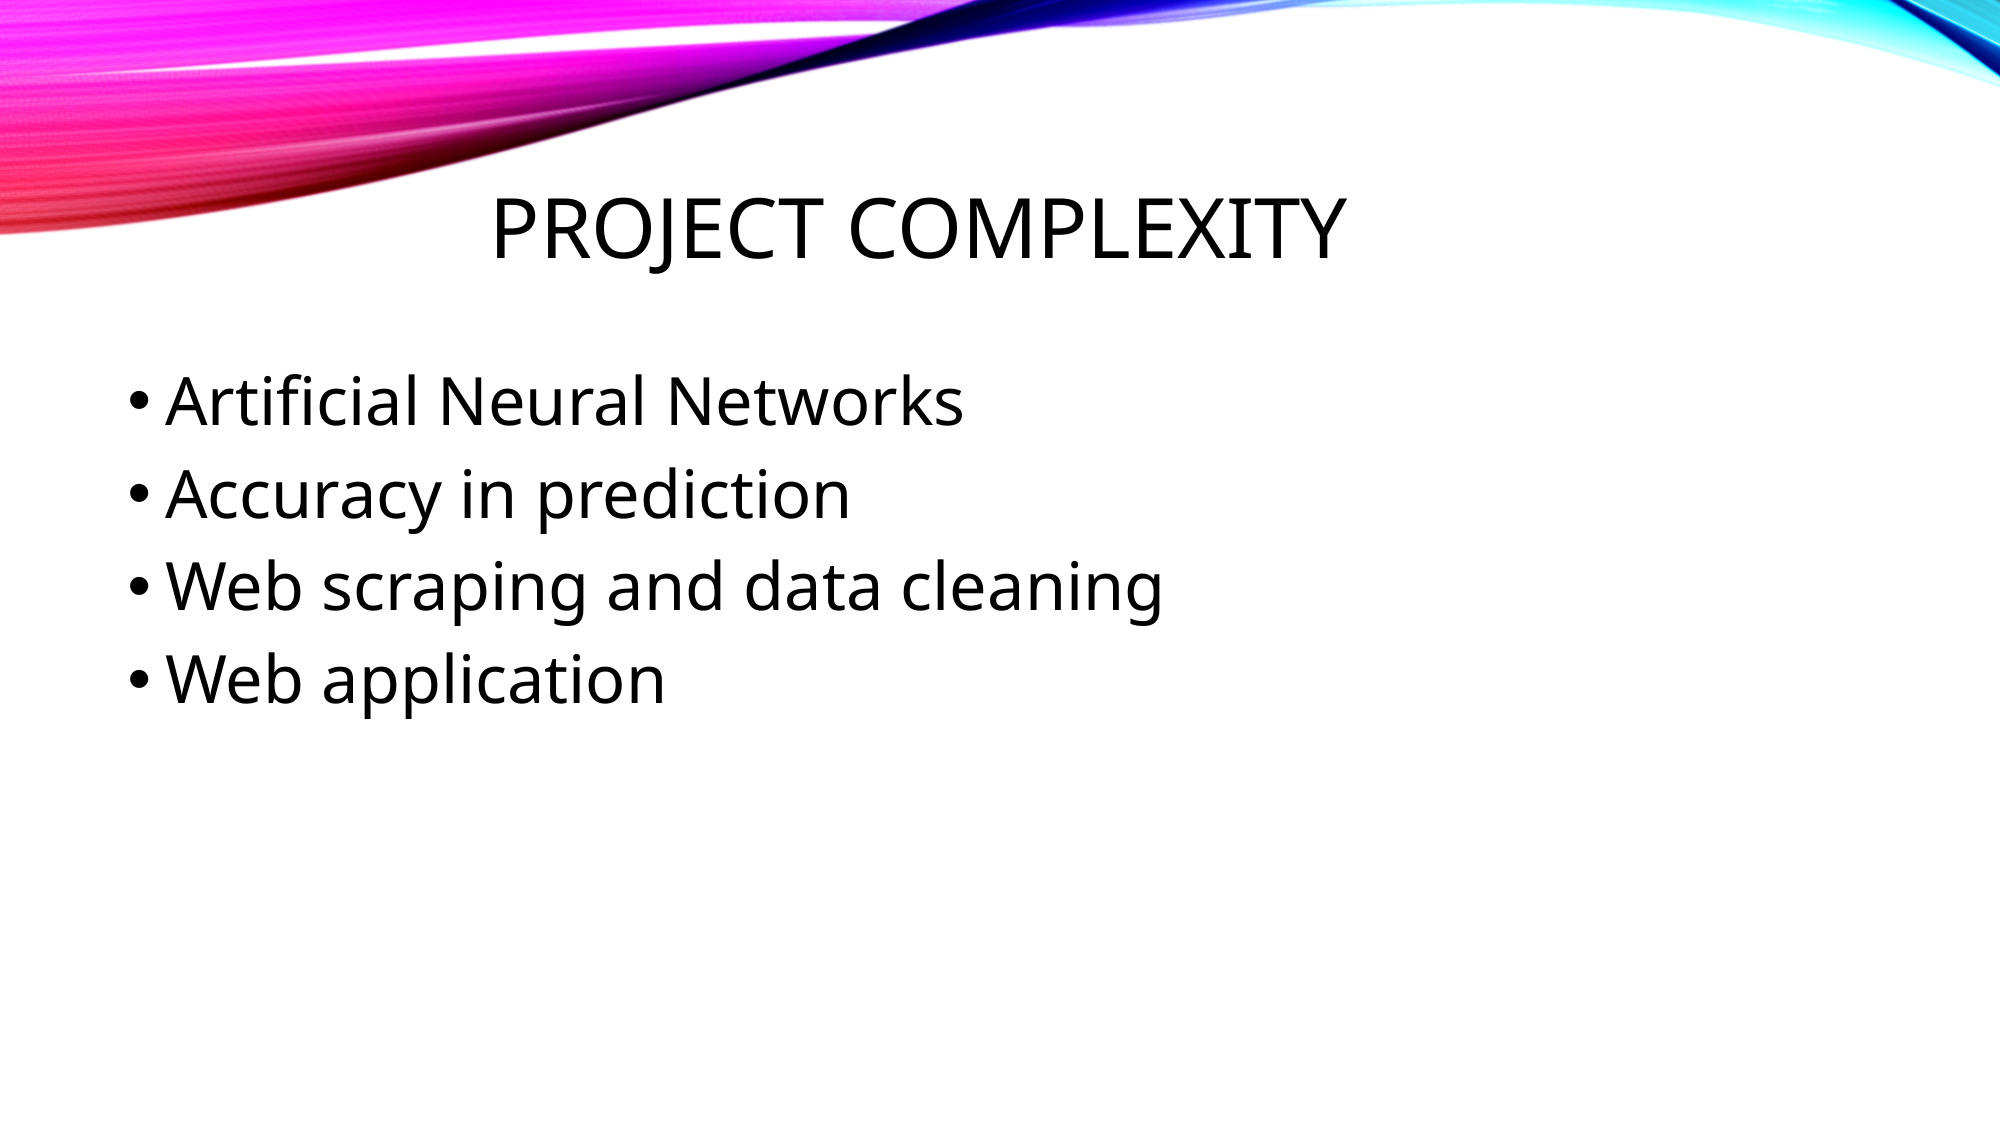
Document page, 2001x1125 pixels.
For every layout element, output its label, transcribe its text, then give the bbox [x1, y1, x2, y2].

list Artificial Neural Networks Accuracy in prediction Web scraping and data cleaning Web application [112, 360, 1888, 1021]
title Project Complexity [474, 125, 1888, 338]
